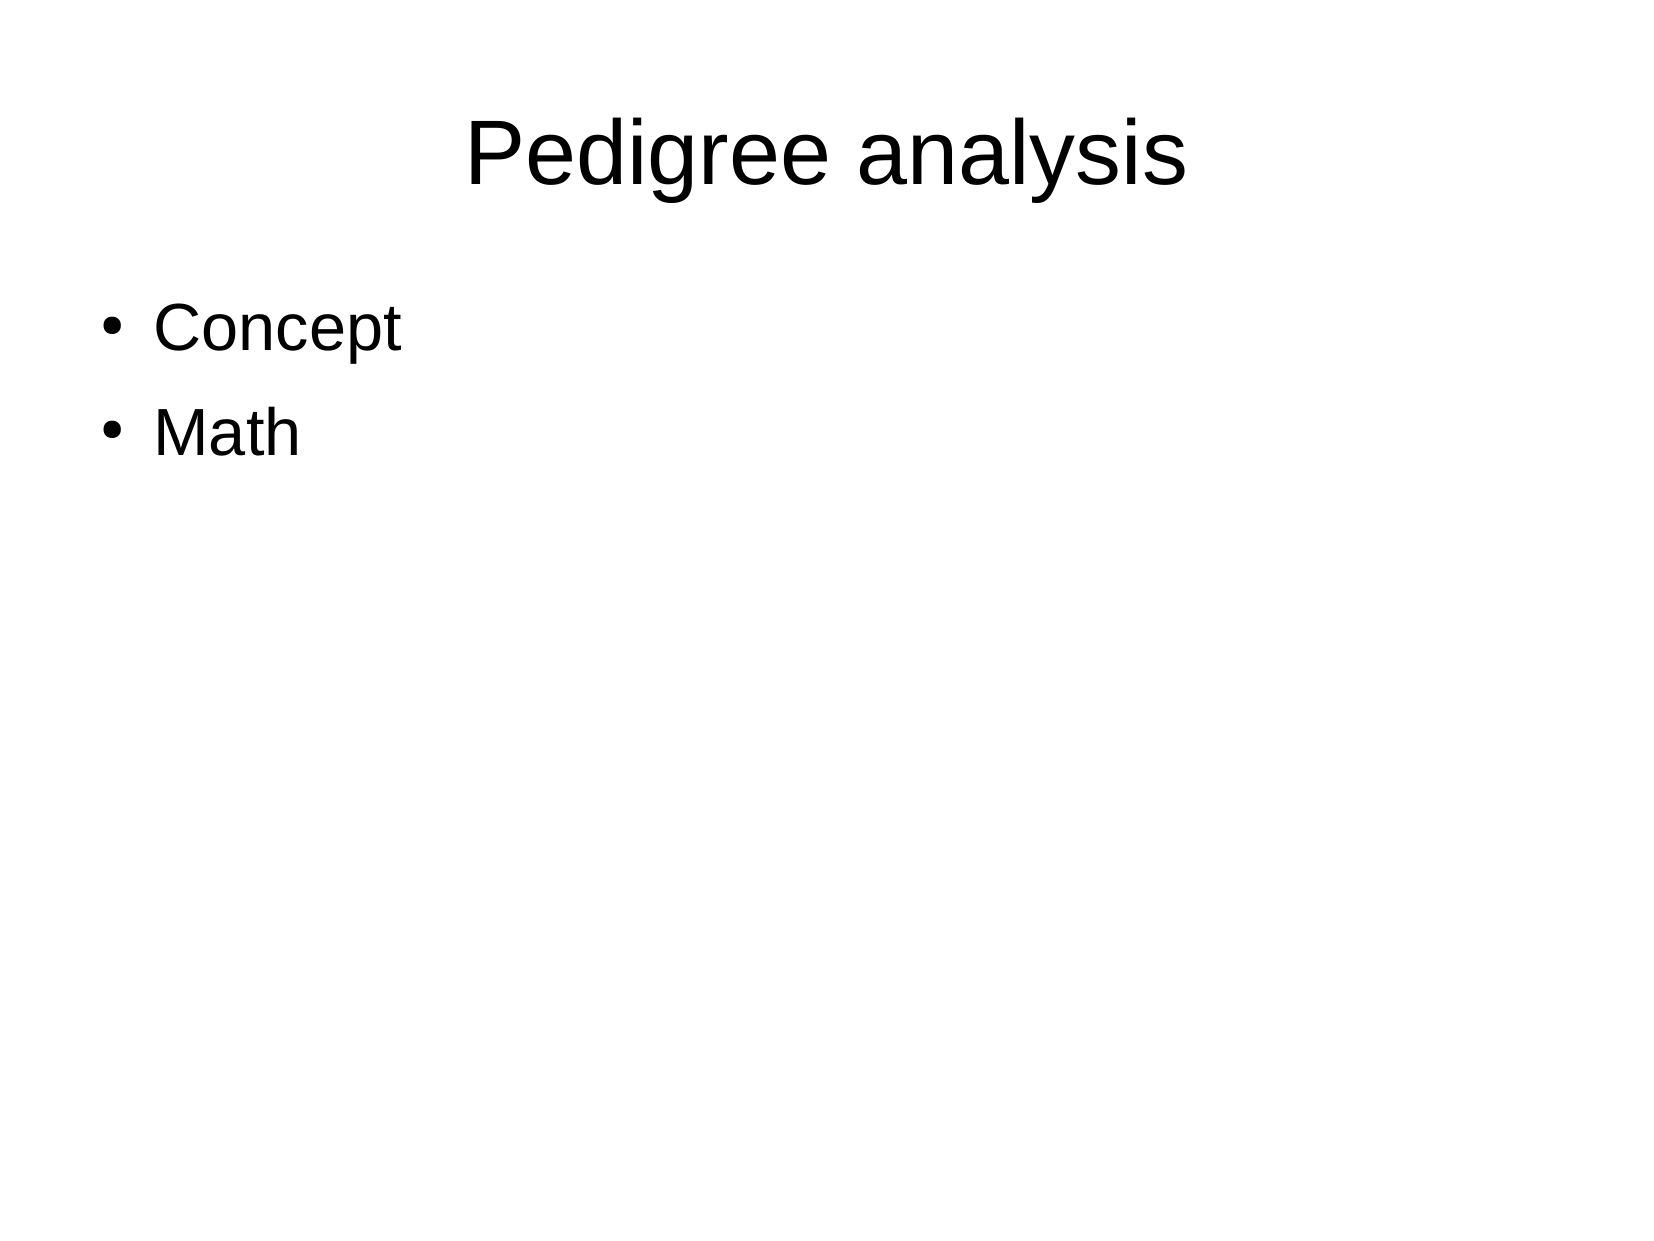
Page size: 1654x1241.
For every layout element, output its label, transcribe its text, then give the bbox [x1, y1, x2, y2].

title Pedigree analysis [82, 49, 1571, 257]
list Concept Math [82, 290, 1571, 1010]
